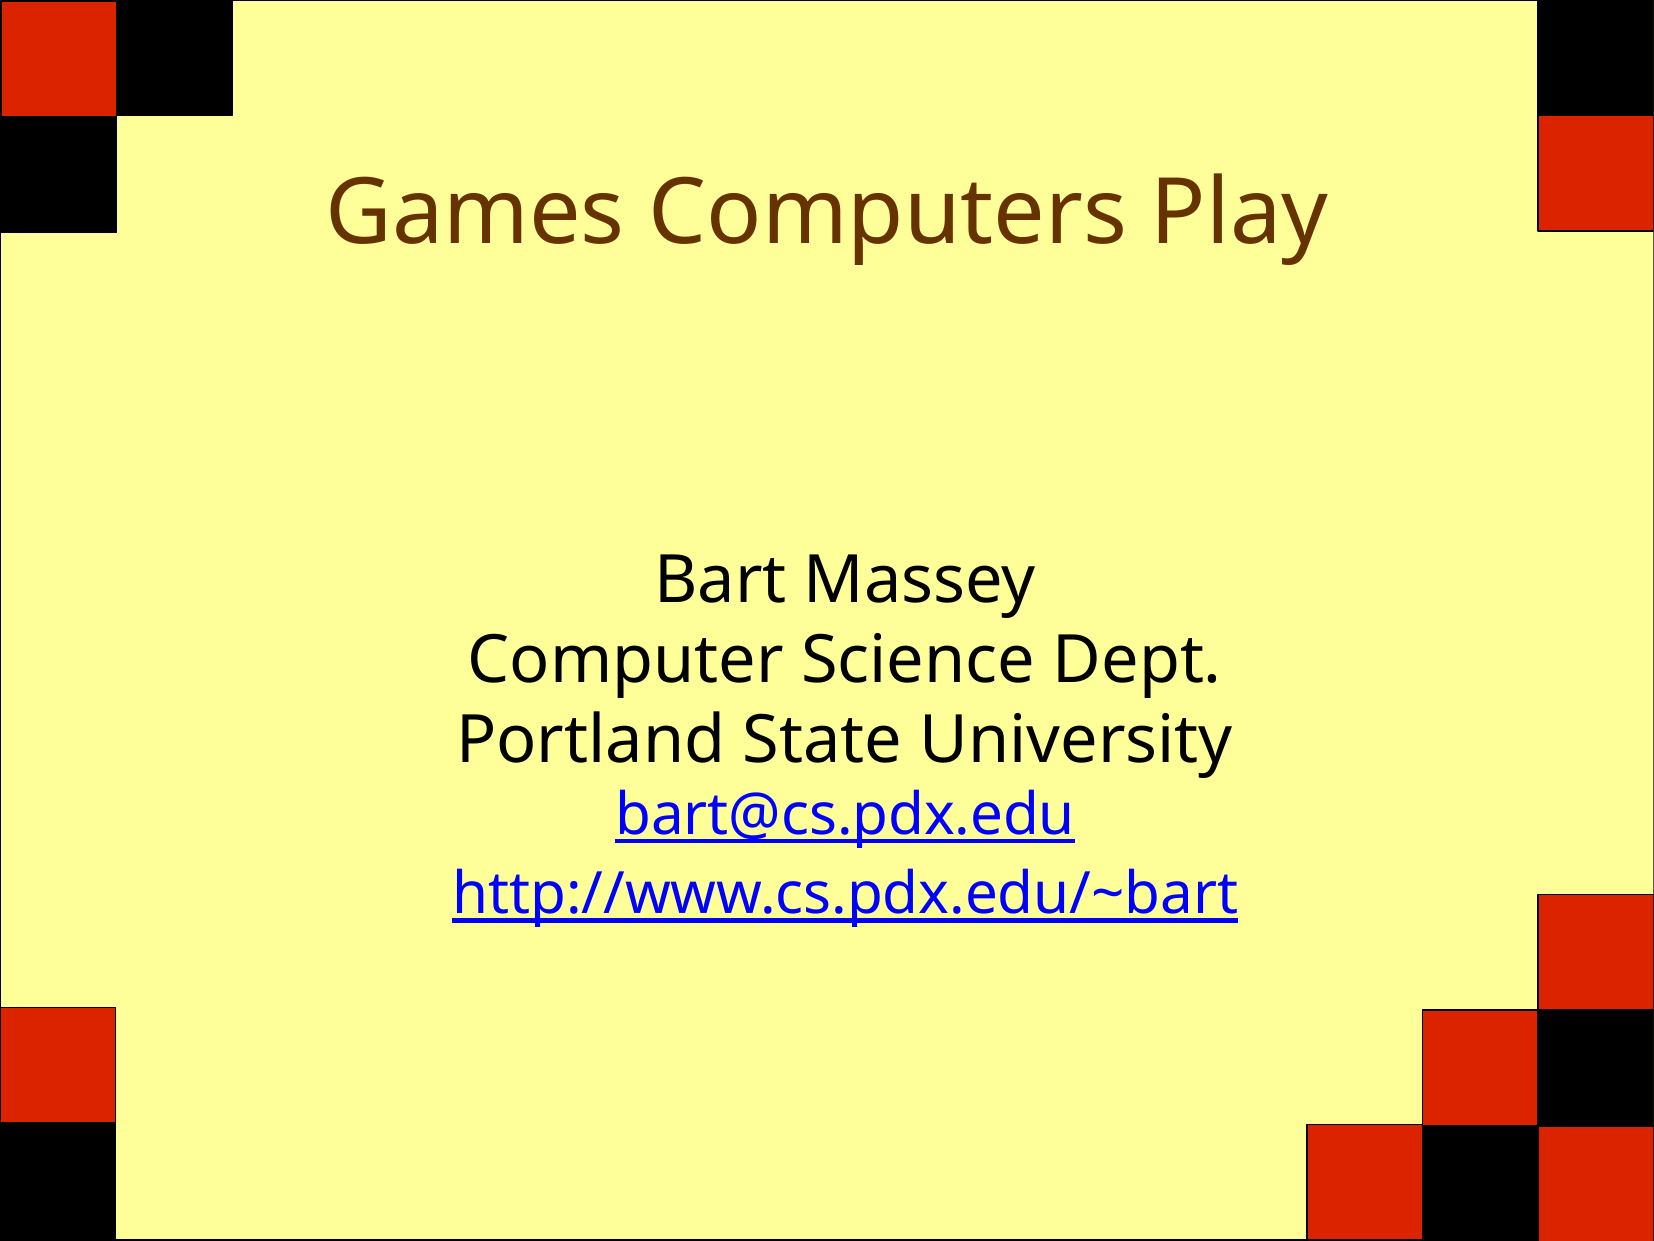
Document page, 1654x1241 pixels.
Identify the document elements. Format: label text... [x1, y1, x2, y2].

text_box Bart Massey Computer Science Dept. Portland State University bart@cs.pdx.edu http://www.cs.pdx.edu/~bart [121, 344, 1534, 1126]
text_box Games Computers Play [121, 102, 1534, 310]
